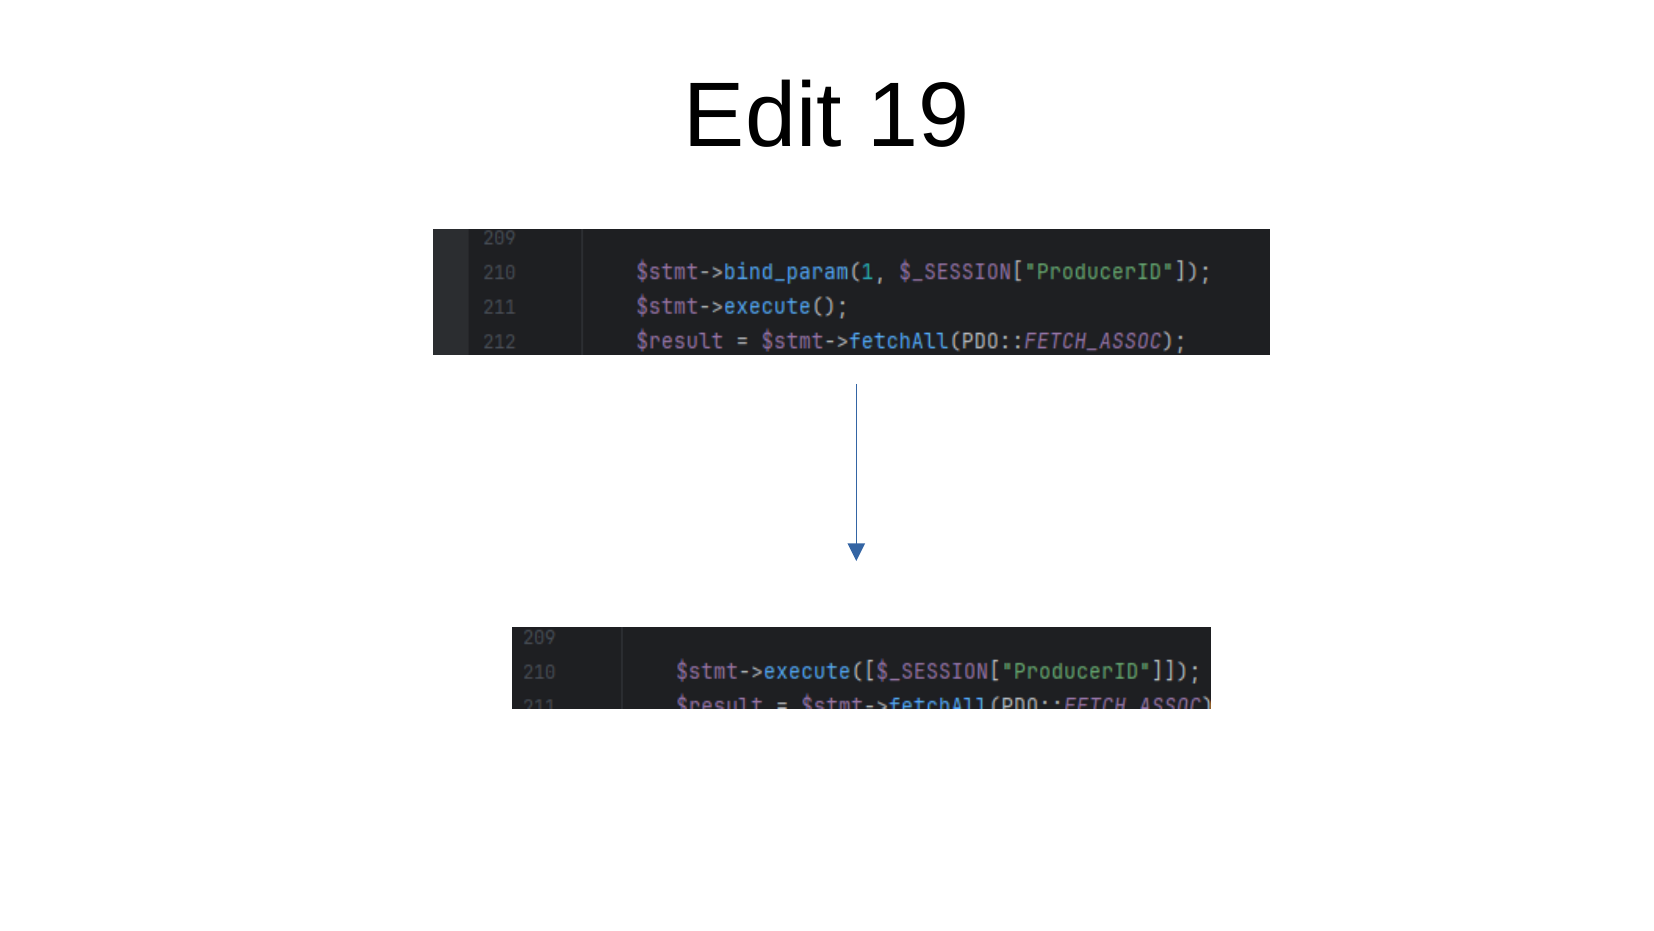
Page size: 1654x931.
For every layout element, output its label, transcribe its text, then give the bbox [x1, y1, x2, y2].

picture [433, 229, 1270, 355]
picture [512, 627, 1211, 709]
title Edit 19 [82, 37, 1571, 193]
